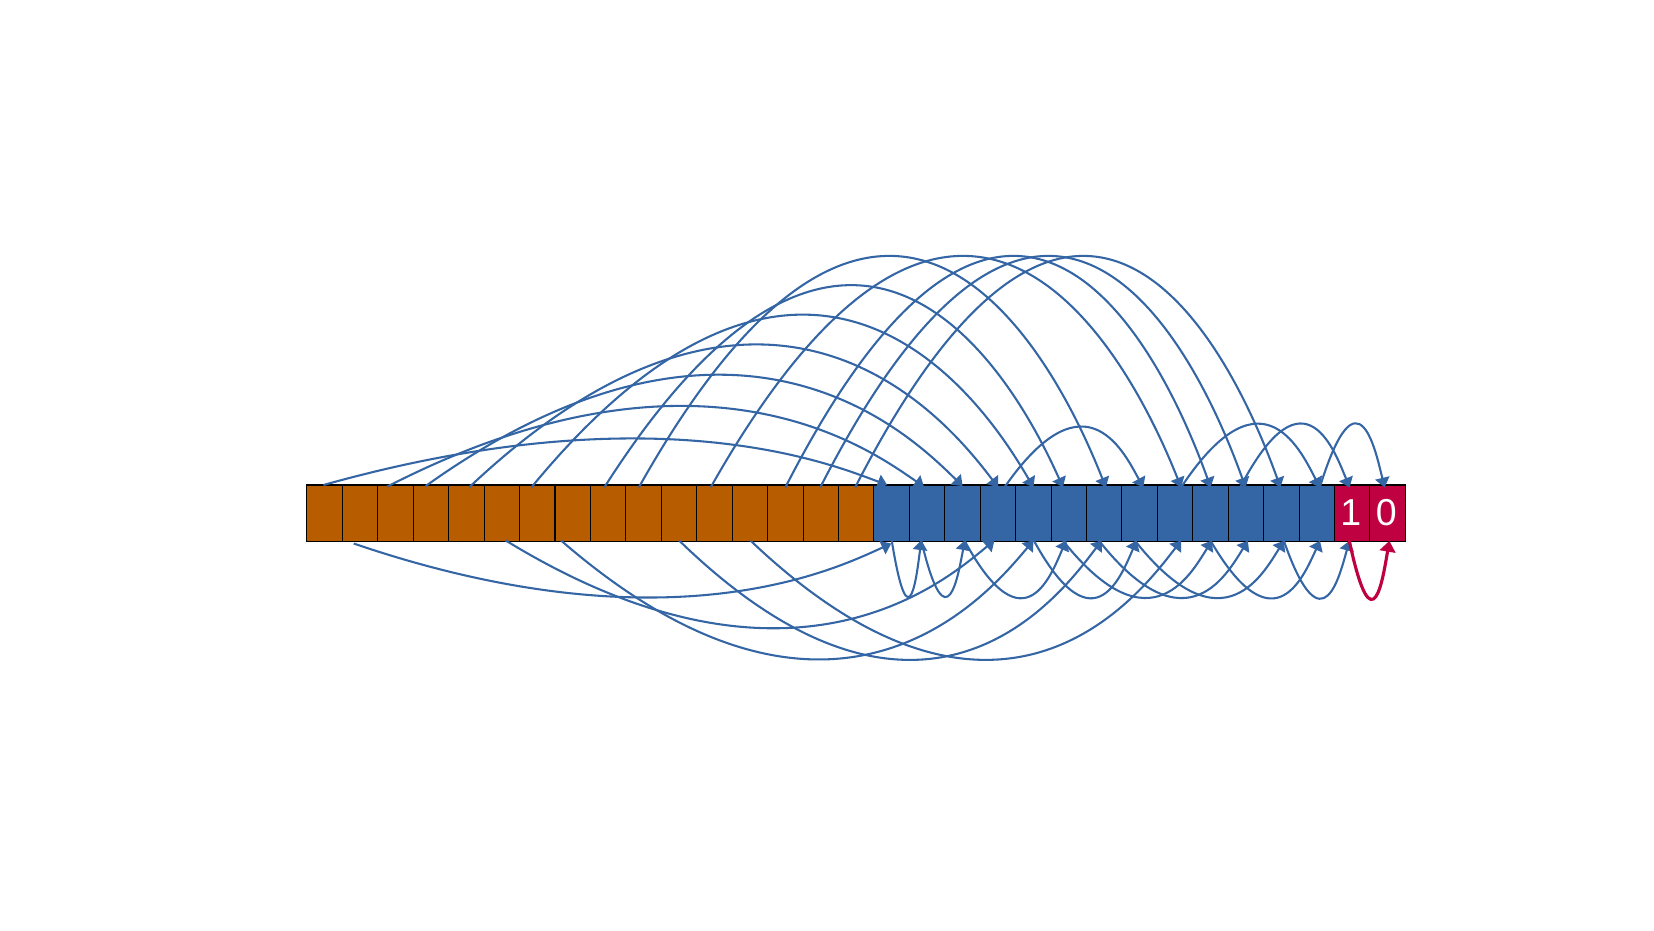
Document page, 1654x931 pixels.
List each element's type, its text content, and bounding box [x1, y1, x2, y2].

table_header [556, 486, 590, 541]
table_header 0 [1370, 486, 1405, 541]
table_header [874, 486, 909, 541]
table_header [910, 486, 944, 541]
table_header [945, 486, 980, 541]
table_header [485, 486, 519, 541]
table_header [1193, 486, 1228, 541]
table_header [804, 486, 838, 541]
table_header [1016, 486, 1051, 541]
table_header [307, 486, 342, 541]
table_header [520, 486, 554, 541]
table_header [1229, 486, 1263, 541]
table_header [733, 486, 767, 541]
table_header [1122, 486, 1157, 541]
table_header [343, 486, 377, 541]
table_header [839, 486, 873, 541]
table_header [378, 486, 413, 541]
table_header [768, 486, 803, 541]
table_header [591, 486, 625, 541]
table_header [1052, 486, 1086, 541]
table_header [1300, 486, 1334, 541]
table_header [1264, 486, 1299, 541]
table_header [1158, 486, 1192, 541]
table_header 1 [1335, 486, 1369, 541]
table_header [626, 486, 661, 541]
table_header [449, 486, 484, 541]
table_header [697, 486, 732, 541]
table_header [414, 486, 448, 541]
table_header [1087, 486, 1121, 541]
table_header [981, 486, 1015, 541]
table_header [662, 486, 696, 541]
